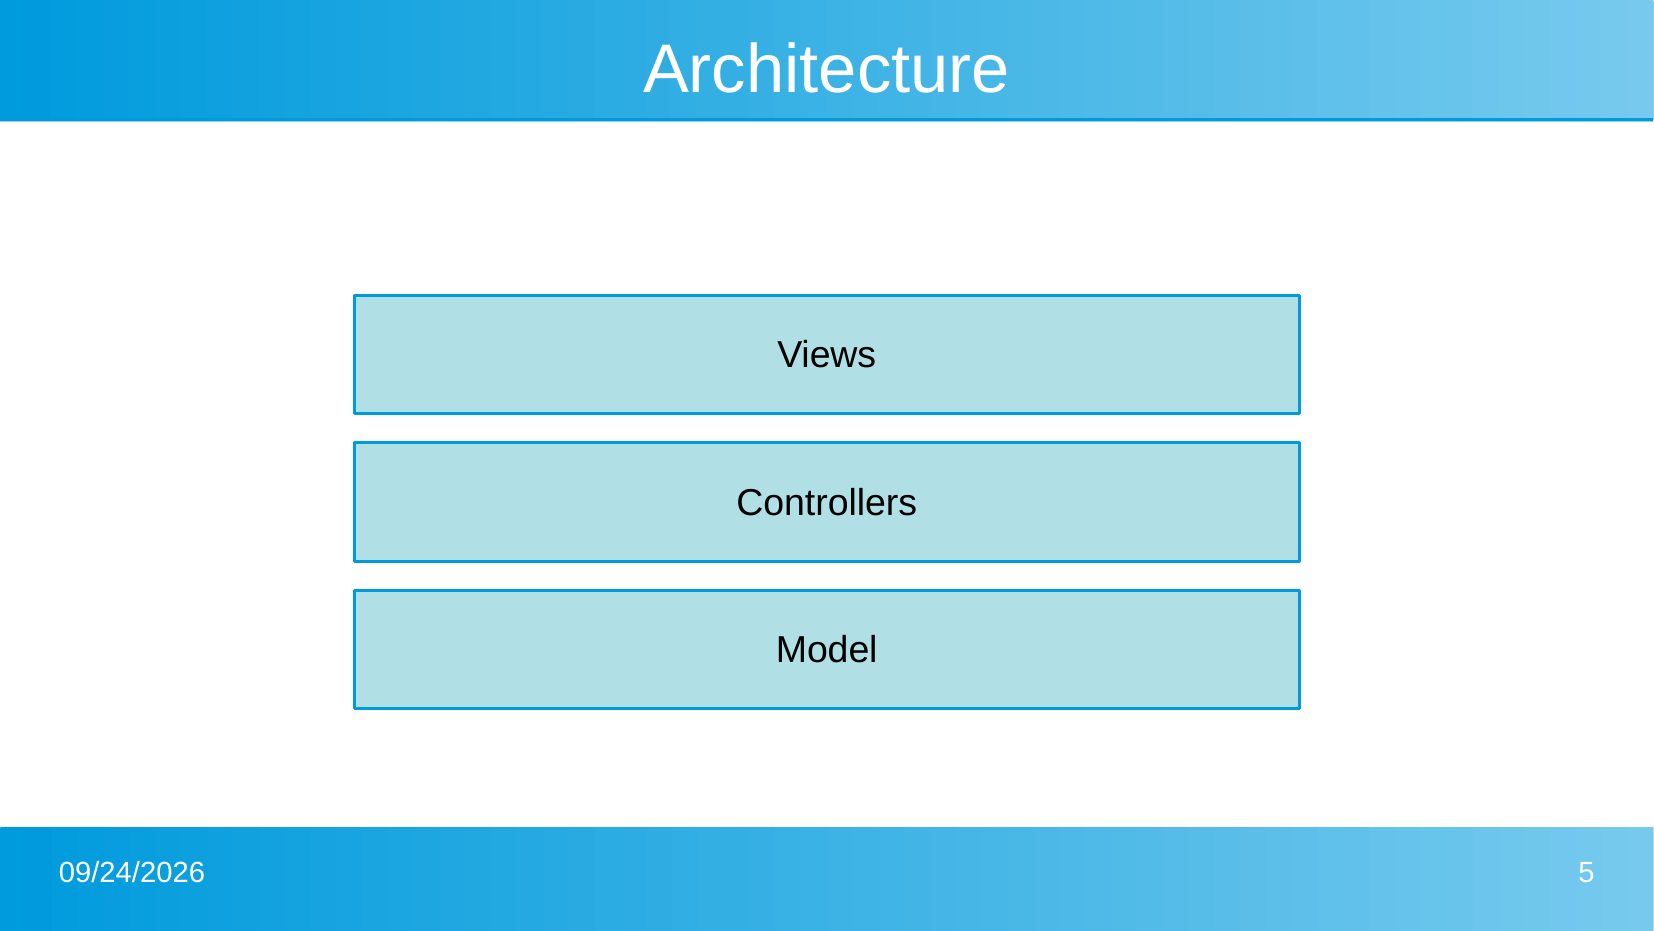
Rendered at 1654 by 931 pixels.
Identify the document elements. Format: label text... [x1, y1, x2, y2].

title Architecture [59, 29, 1595, 108]
text_box Controllers [354, 442, 1300, 562]
text_box Views [354, 295, 1300, 414]
text_box Model [354, 590, 1300, 709]
